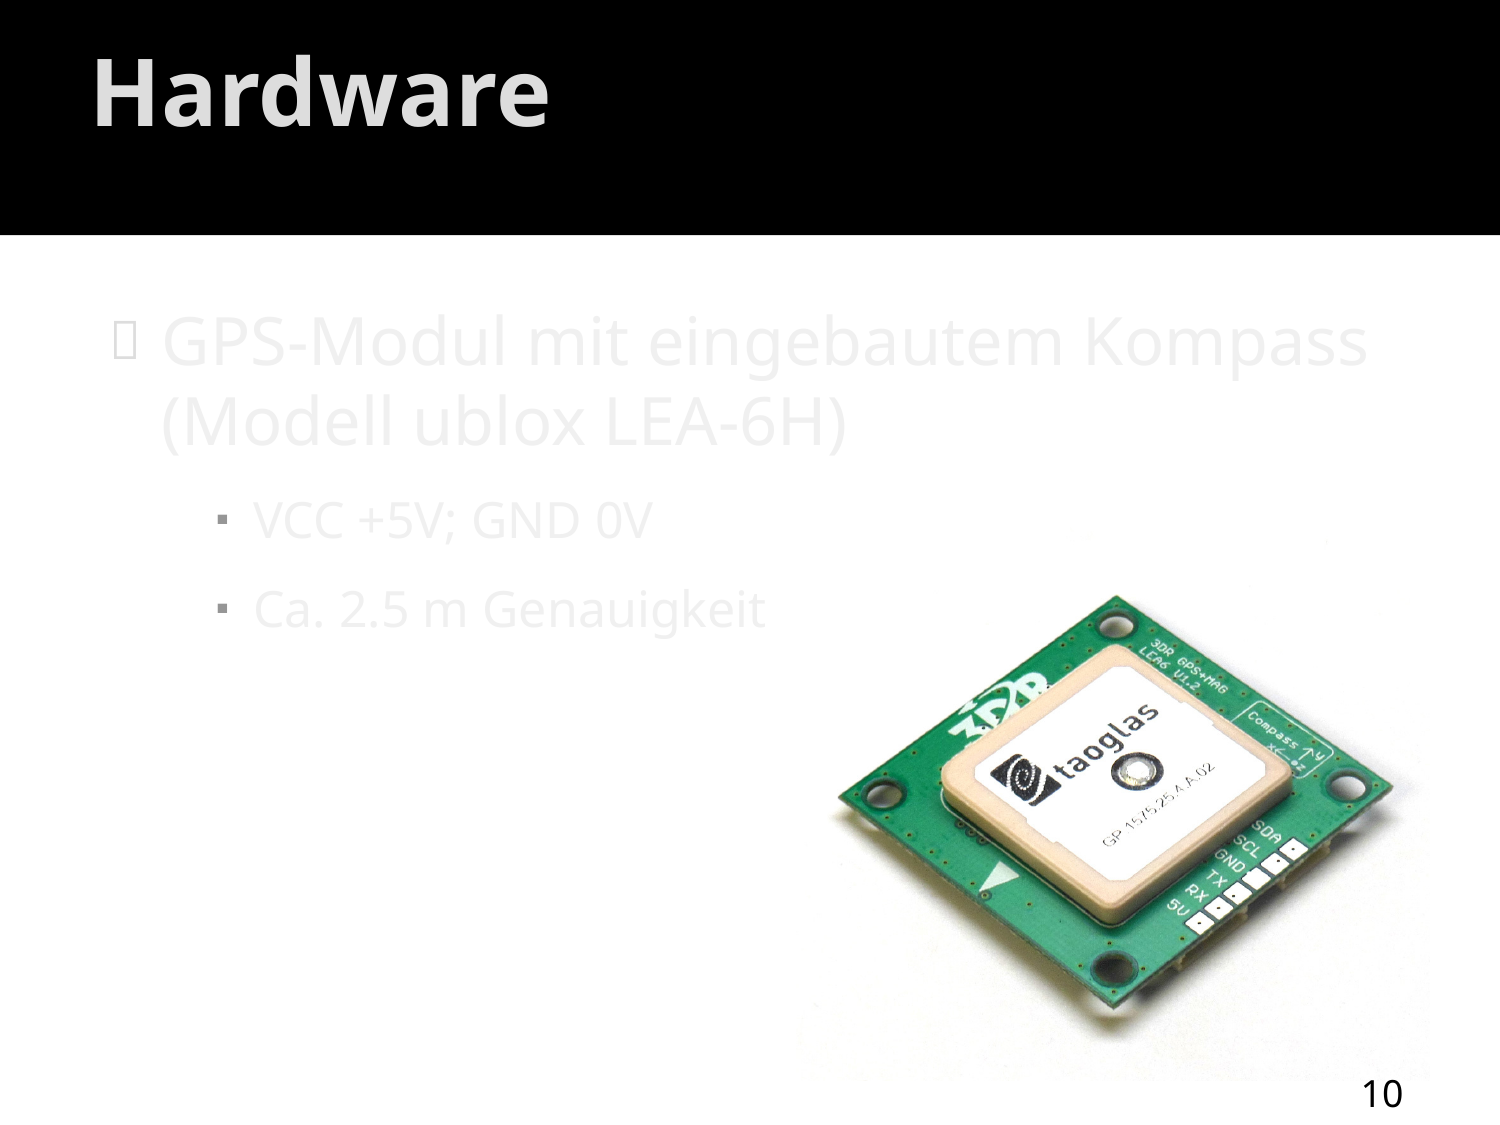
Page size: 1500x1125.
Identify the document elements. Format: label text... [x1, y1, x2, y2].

picture [796, 527, 1430, 1082]
title Hardware [75, 25, 1425, 231]
list GPS-Modul mit eingebautem Kompass (Modell ublox LEA-6H) VCC +5V; GND 0V Ca. 2.5 m Genauigkeit [75, 291, 1425, 1050]
slide_number <Nummer> [1345, 1062, 1467, 1108]
